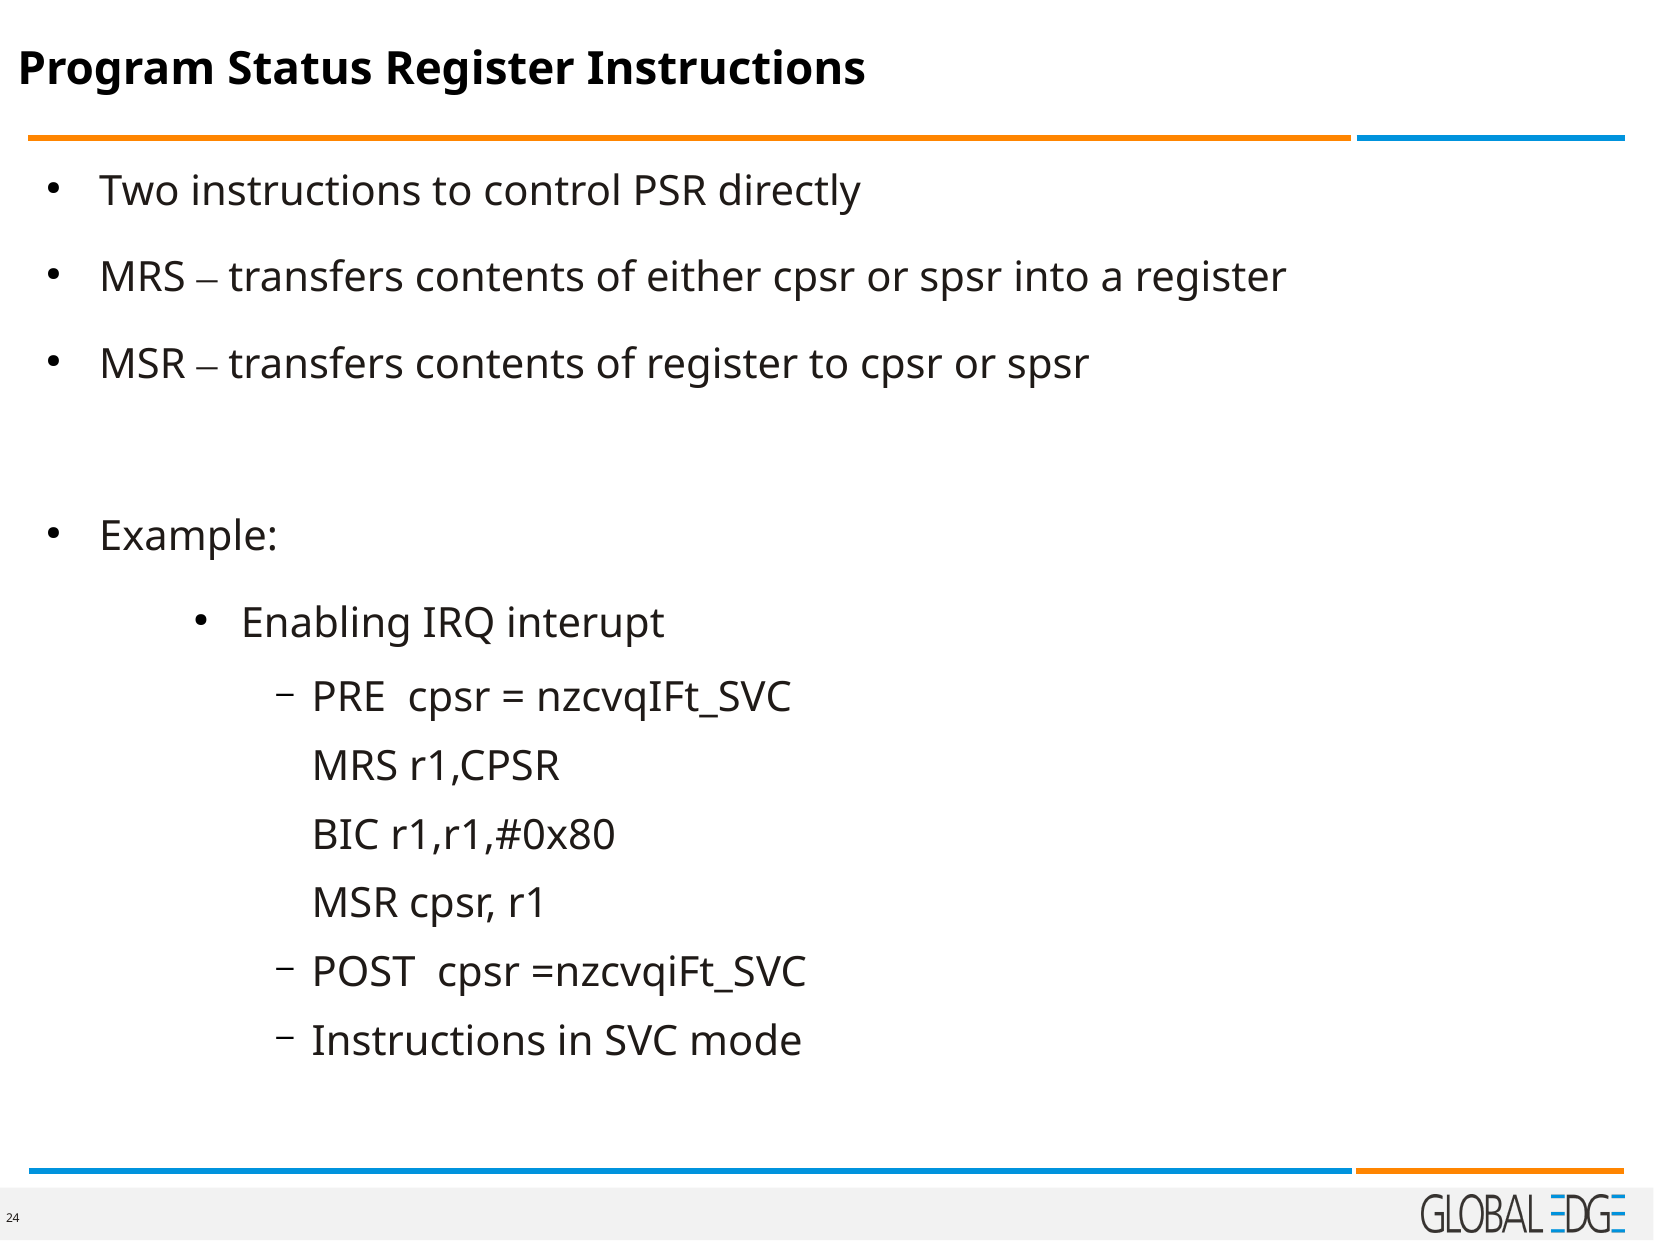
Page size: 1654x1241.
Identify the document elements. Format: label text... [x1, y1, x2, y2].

picture [1421, 1194, 1625, 1233]
list Two instructions to control PSR directly MRS – transfers contents of either cpsr or spsr into a register MSR – transfers contents of register to cpsr or spsr Example: Enabling IRQ interupt PRE cpsr = nzcvqIFt_SVC MRS r1,CPSR BIC r1,r1,#0x80 MSR cpsr, r1 POST cpsr =nzcvqiFt_SVC Instructions in SVC mode [28, 160, 1625, 1153]
title Program Status Register Instructions [17, 18, 1499, 115]
